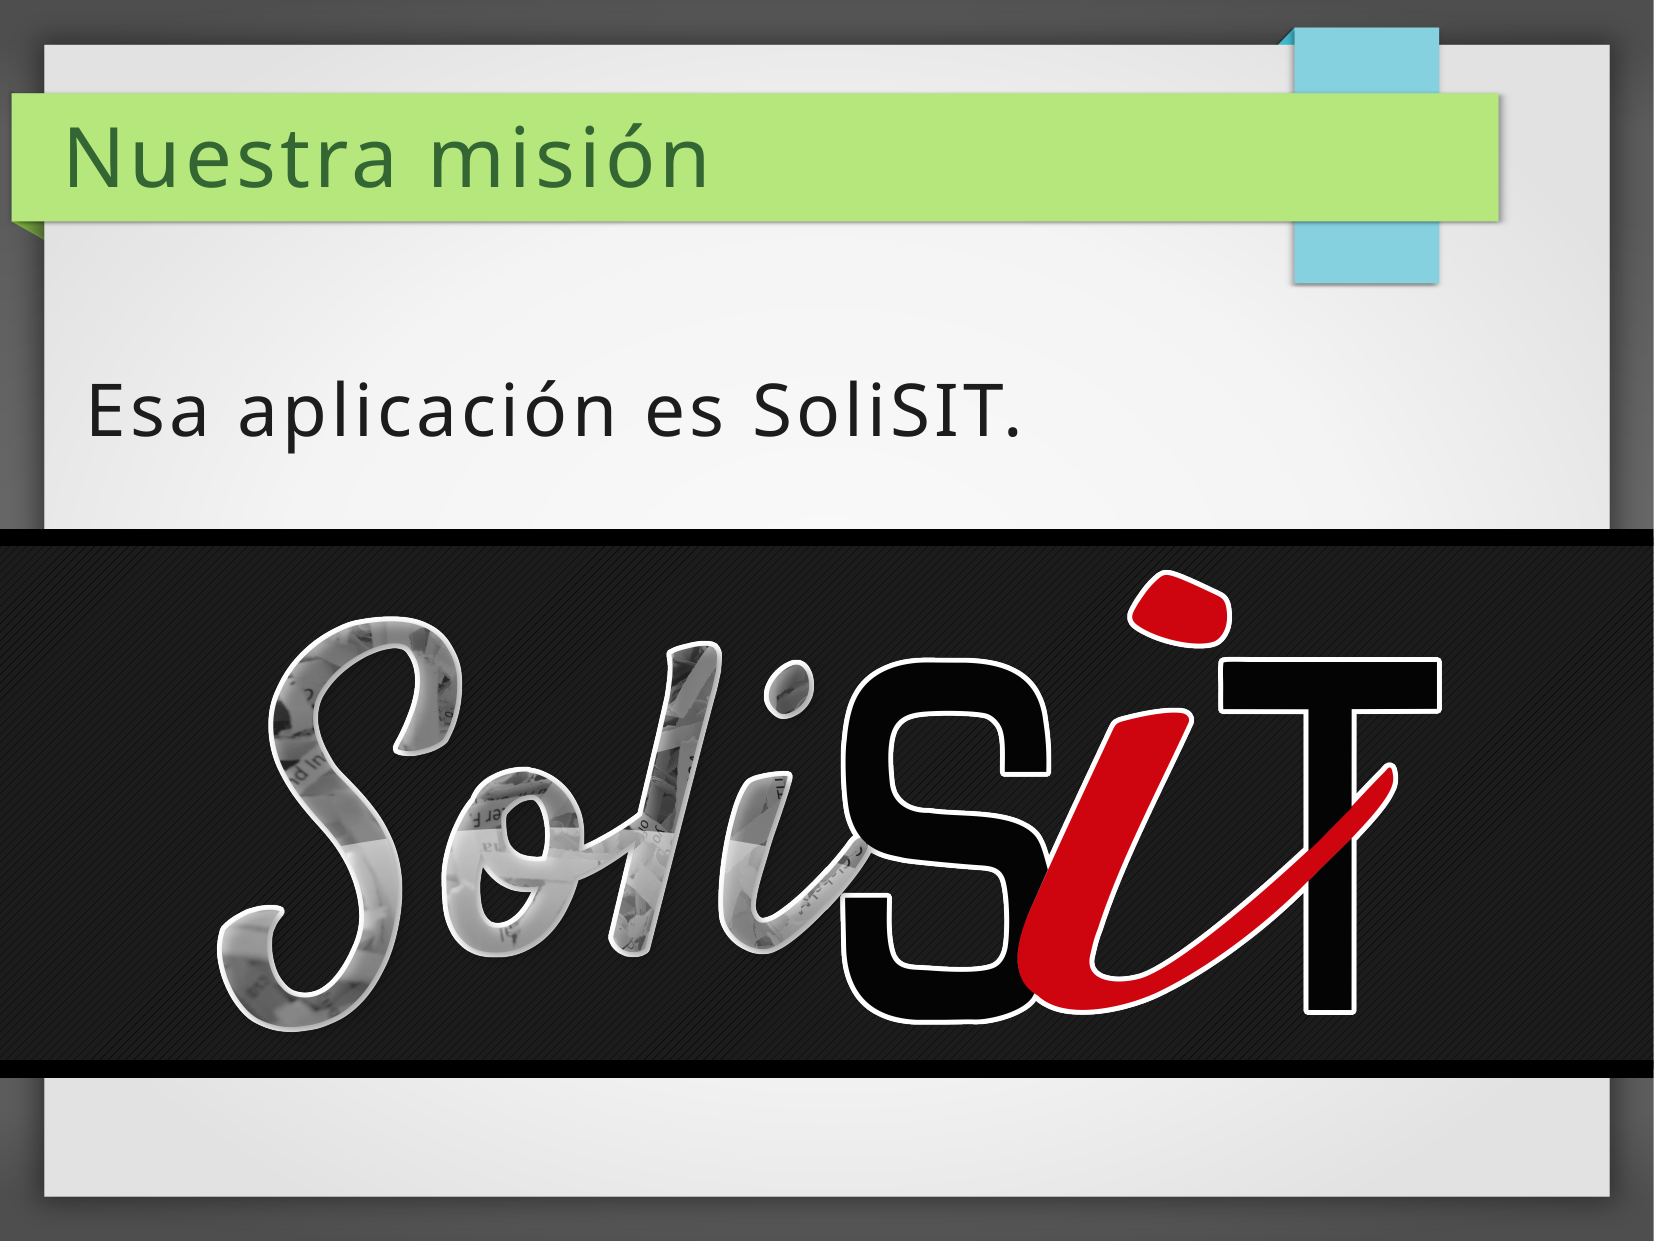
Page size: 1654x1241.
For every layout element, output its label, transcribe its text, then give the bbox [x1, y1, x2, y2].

text_box [0, 537, 1654, 1069]
text_box Nuestra misión [47, 94, 1489, 217]
text_box Esa aplicación es SoliSIT. [70, 350, 1583, 461]
picture [176, 549, 1477, 1062]
picture [0, 1069, 1654, 1241]
picture [0, 0, 1654, 537]
